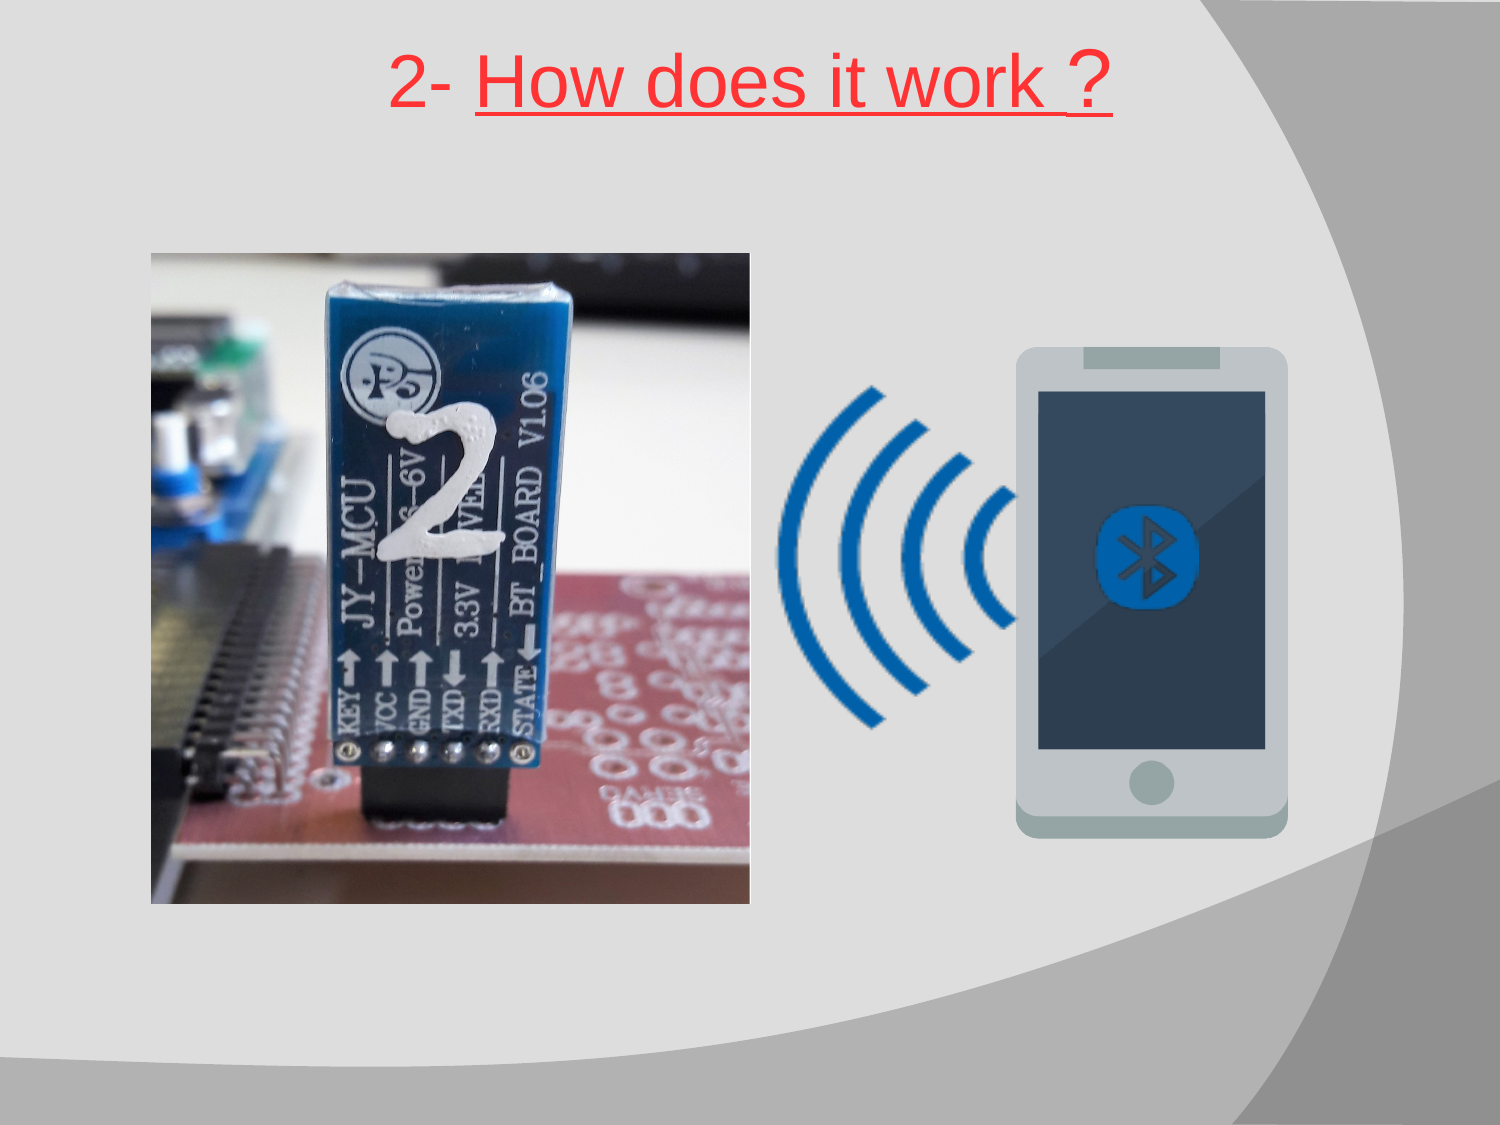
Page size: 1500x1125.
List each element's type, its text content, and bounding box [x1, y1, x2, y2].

text_box 2- How does it work ? [0, 0, 1500, 159]
picture [151, 253, 1424, 904]
